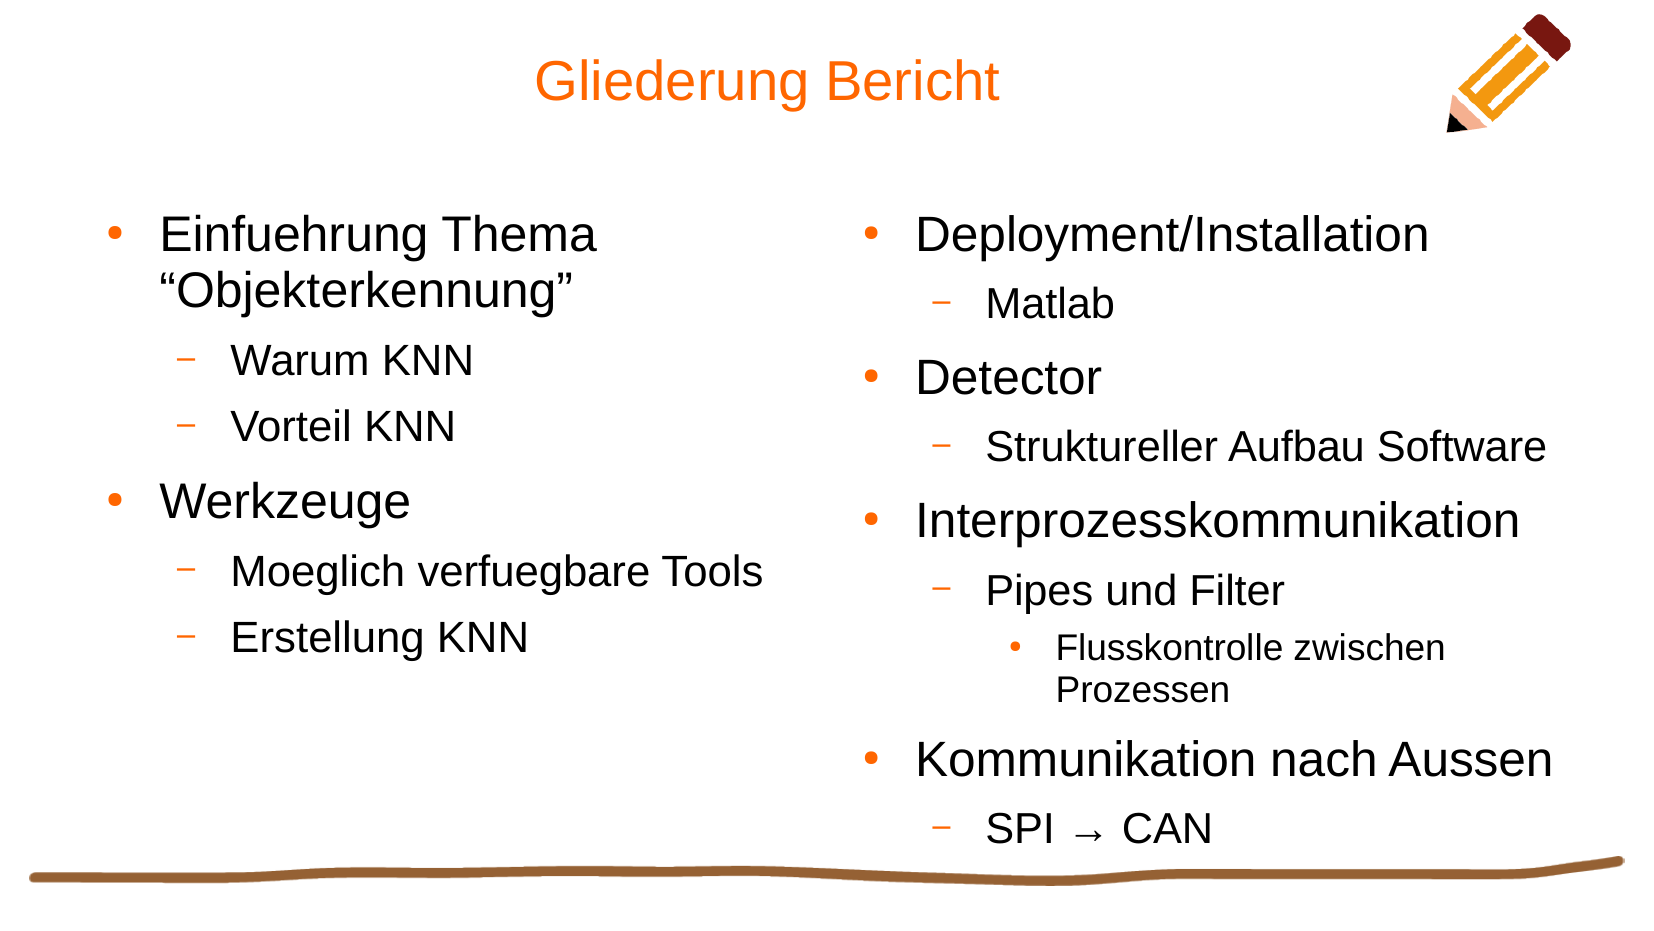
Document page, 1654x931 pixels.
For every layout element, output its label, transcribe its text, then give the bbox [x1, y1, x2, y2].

list Einfuehrung Thema “Objekterkennung” Warum KNN Vorteil KNN Werkzeuge Moeglich verfuegbare Tools Erstellung KNN [88, 206, 809, 857]
list Deployment/Installation Matlab Detector Struktureller Aufbau Software Interprozesskommunikation Pipes und Filter Flusskontrolle zwischen Prozessen Kommunikation nach Aussen SPI → CAN [845, 206, 1566, 857]
title Gliederung Bericht [88, 29, 1447, 133]
picture [1446, 14, 1571, 133]
picture [29, 856, 1625, 886]
